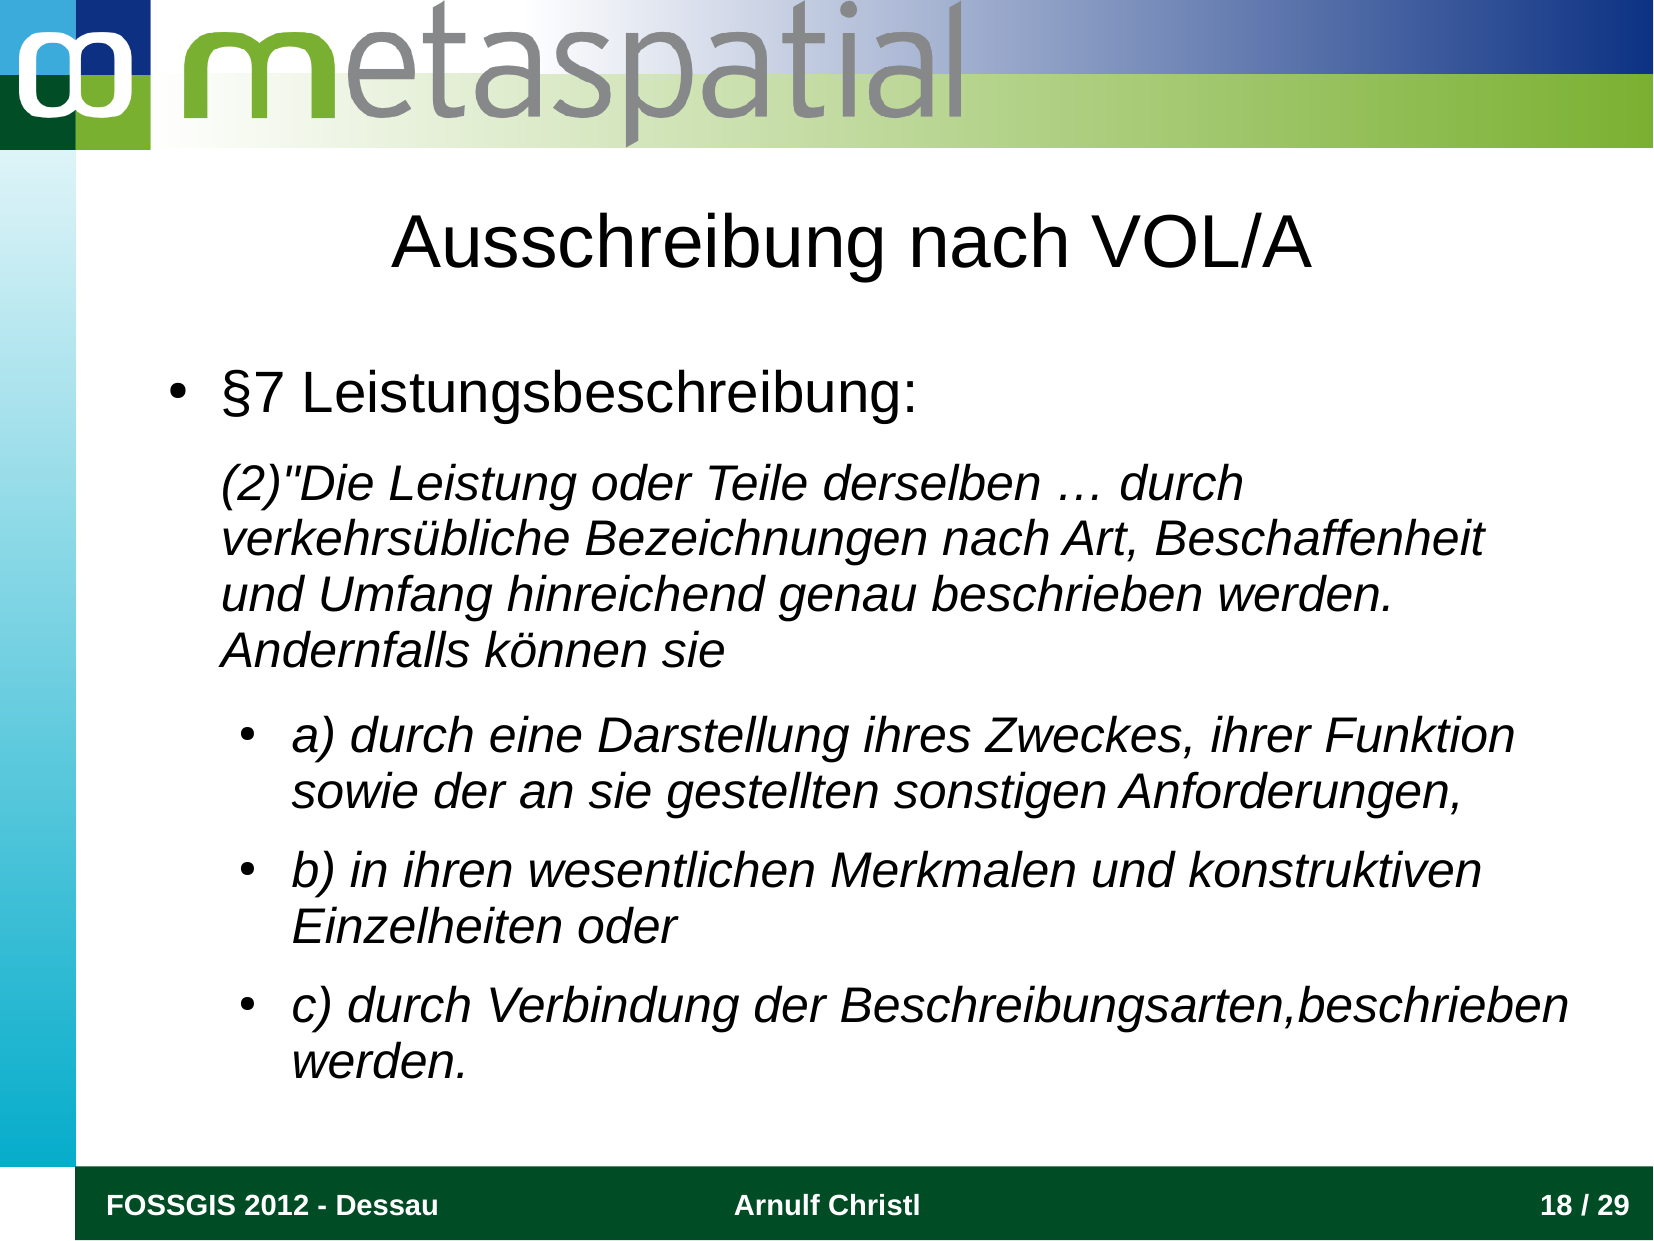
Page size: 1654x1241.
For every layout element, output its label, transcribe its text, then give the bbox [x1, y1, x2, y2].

title Ausschreibung nach VOL/A [150, 138, 1571, 346]
list §7 Leistungsbeschreibung: (2)"Die Leistung oder Teile derselben … durch verkehrsübliche Bezeichnungen nach Art, Beschaffenheit und Umfang hinreichend genau beschrieben werden. Andernfalls können sie a) durch eine Darstellung ihres Zweckes, ihrer Funktion sowie der an sie gestellten sonstigen Anforderungen, b) in ihren wesentlichen Merkmalen und konstruktiven Einzelheiten oder c) durch Verbindung der Beschreibungsarten,beschrieben werden. [150, 360, 1571, 1102]
picture [0, 0, 961, 150]
